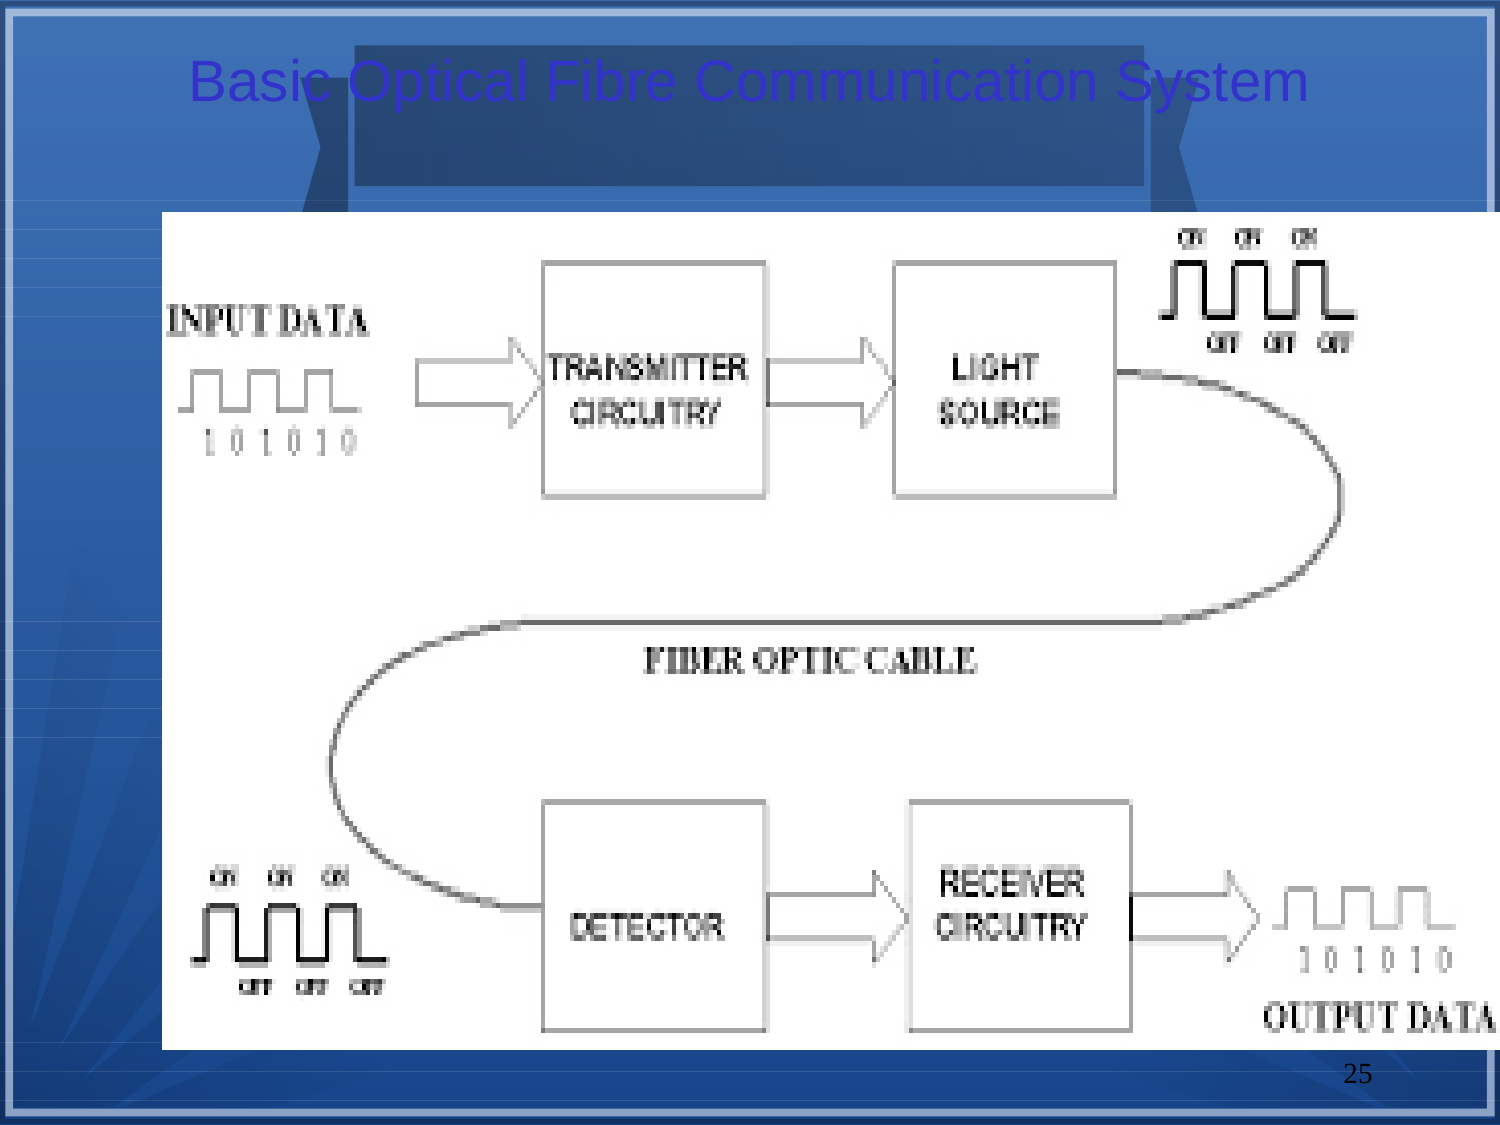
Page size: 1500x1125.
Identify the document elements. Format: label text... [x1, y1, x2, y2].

text_box 47 [1074, 1050, 1388, 1125]
picture [162, 212, 1500, 1051]
title Basic Optical Fibre Communication System [112, 0, 1388, 175]
